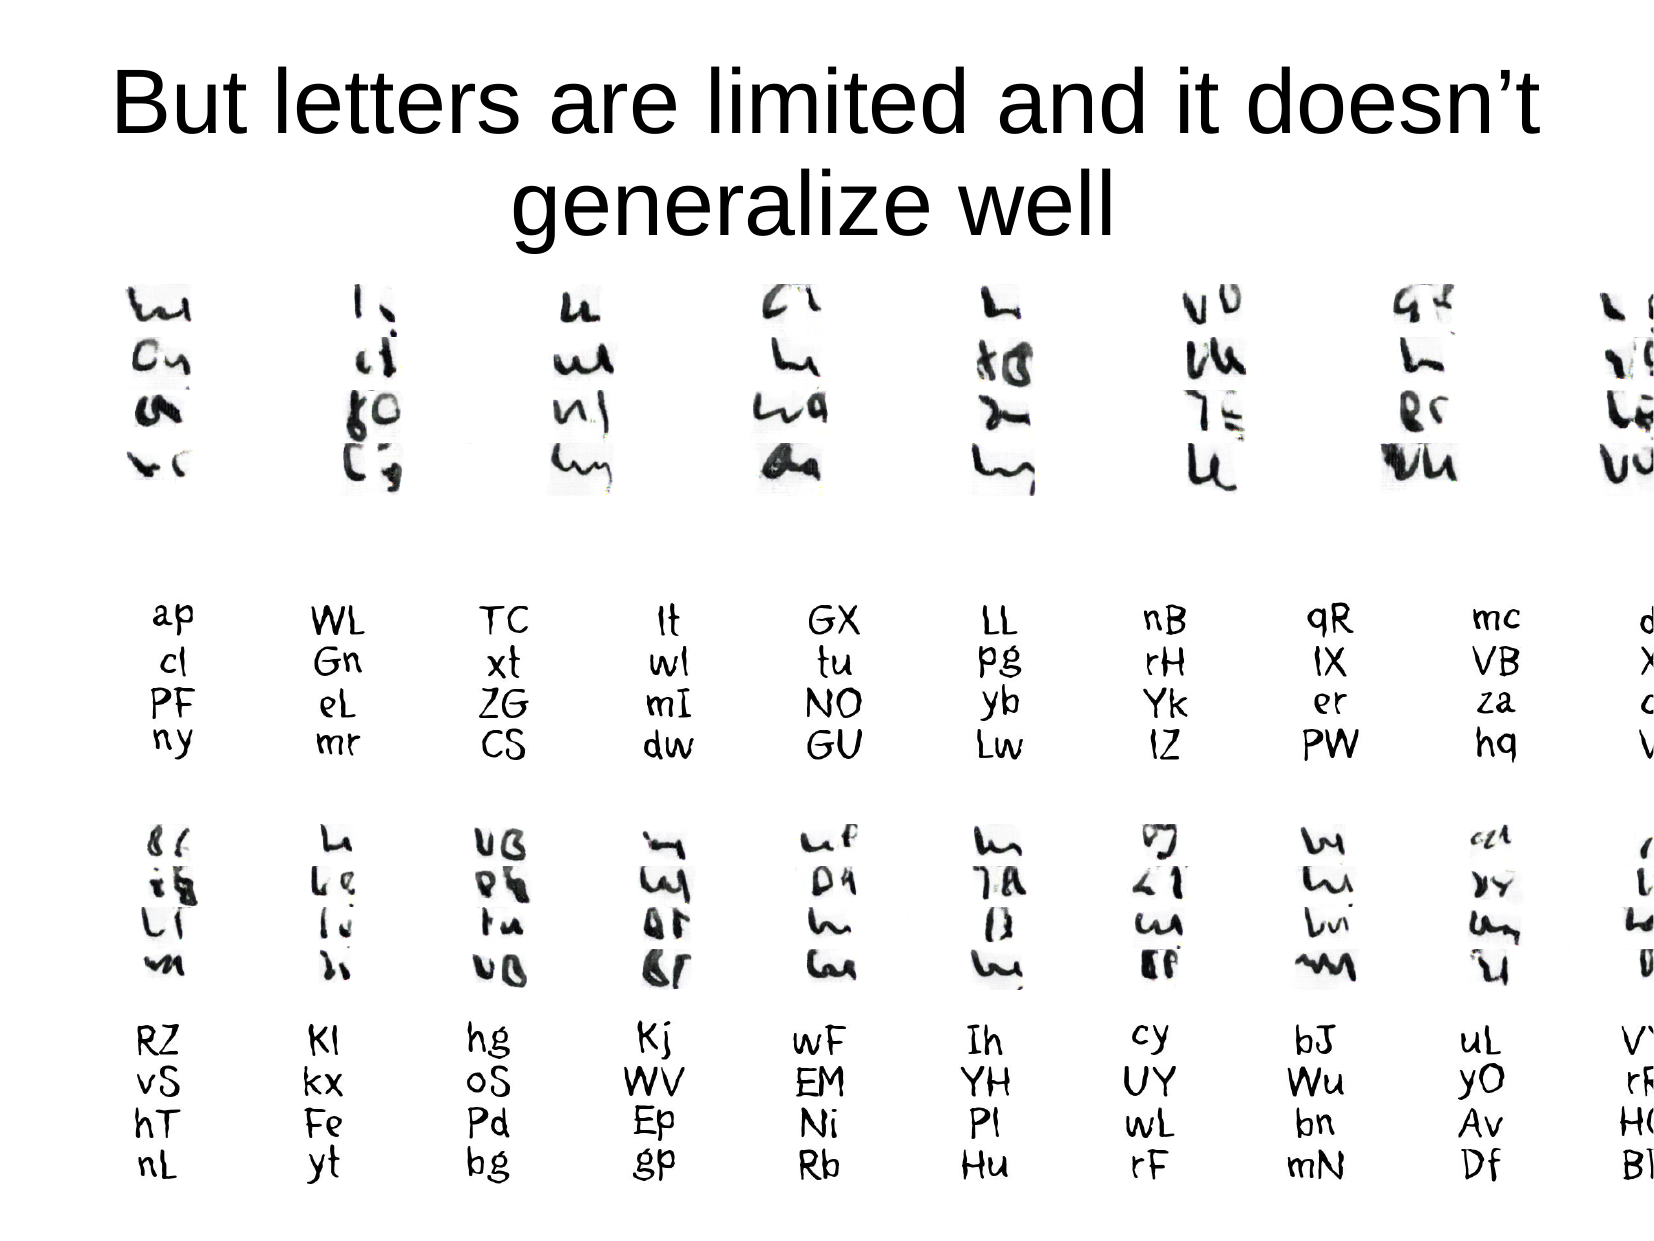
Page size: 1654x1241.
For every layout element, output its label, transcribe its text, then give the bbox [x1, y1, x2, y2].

picture [75, 1019, 1654, 1186]
title But letters are limited and it doesn’t generalize well [82, 49, 1571, 257]
picture [0, 284, 1654, 496]
picture [90, 599, 1654, 766]
picture [86, 824, 1654, 991]
